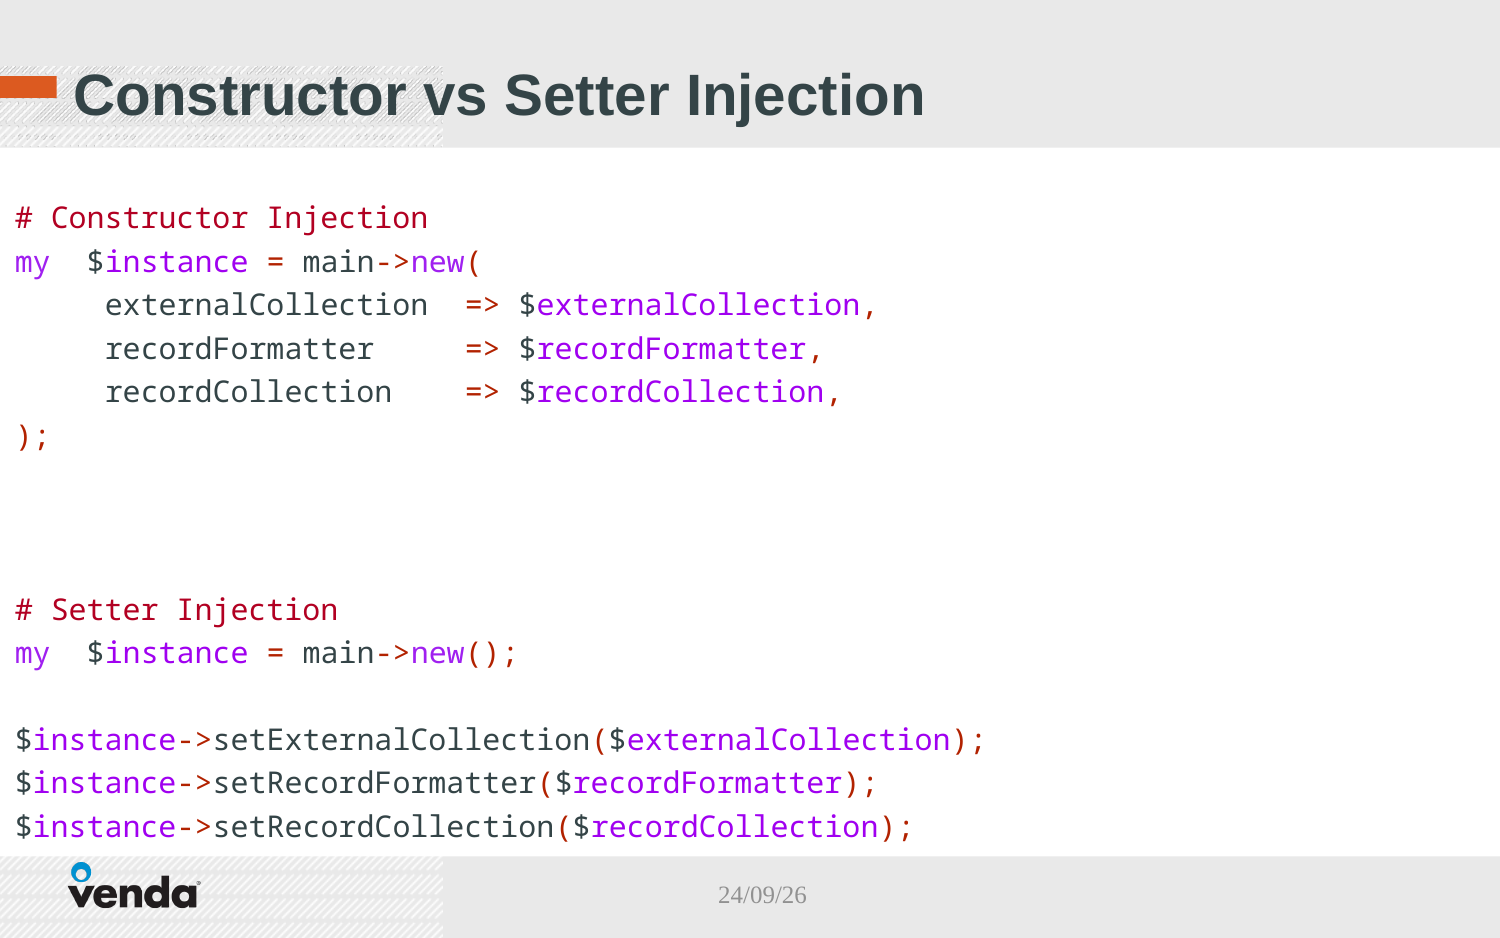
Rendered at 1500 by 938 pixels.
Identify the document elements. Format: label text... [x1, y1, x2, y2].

title Constructor vs Setter Injection [59, 65, 1410, 147]
picture [0, 66, 59, 147]
picture [0, 857, 443, 938]
list # Constructor Injection my $instance = main->new( externalCollection => $externalCollection, recordFormatter => $recordFormatter, recordCollection => $recordCollection, ); # Setter Injection my $instance = main->new(); $instance->setExternalCollection($externalCollection); $instance->setRecordFormatter($recordFormatter); $instance->setRecordCollection($recordCollection); [0, 147, 1500, 857]
